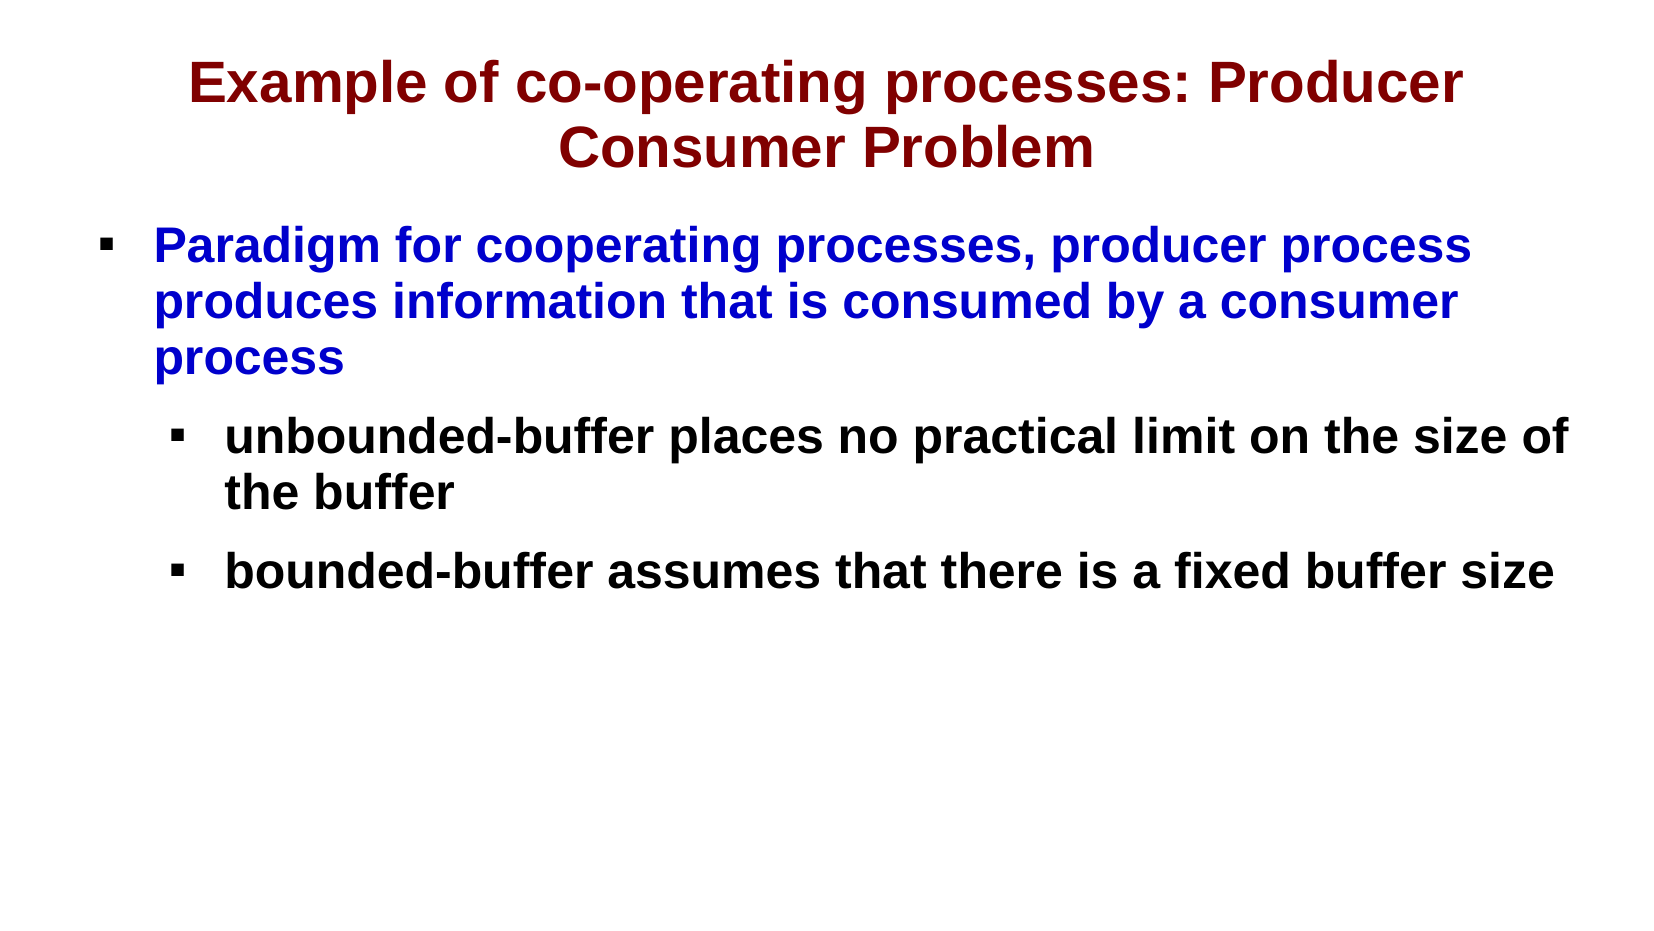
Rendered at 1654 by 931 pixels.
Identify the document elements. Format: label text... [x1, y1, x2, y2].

title Example of co-operating processes: Producer Consumer Problem [82, 36, 1571, 193]
list Paradigm for cooperating processes, producer process produces information that is consumed by a consumer process unbounded-buffer places no practical limit on the size of the buffer bounded-buffer assumes that there is a fixed buffer size [82, 217, 1571, 757]
